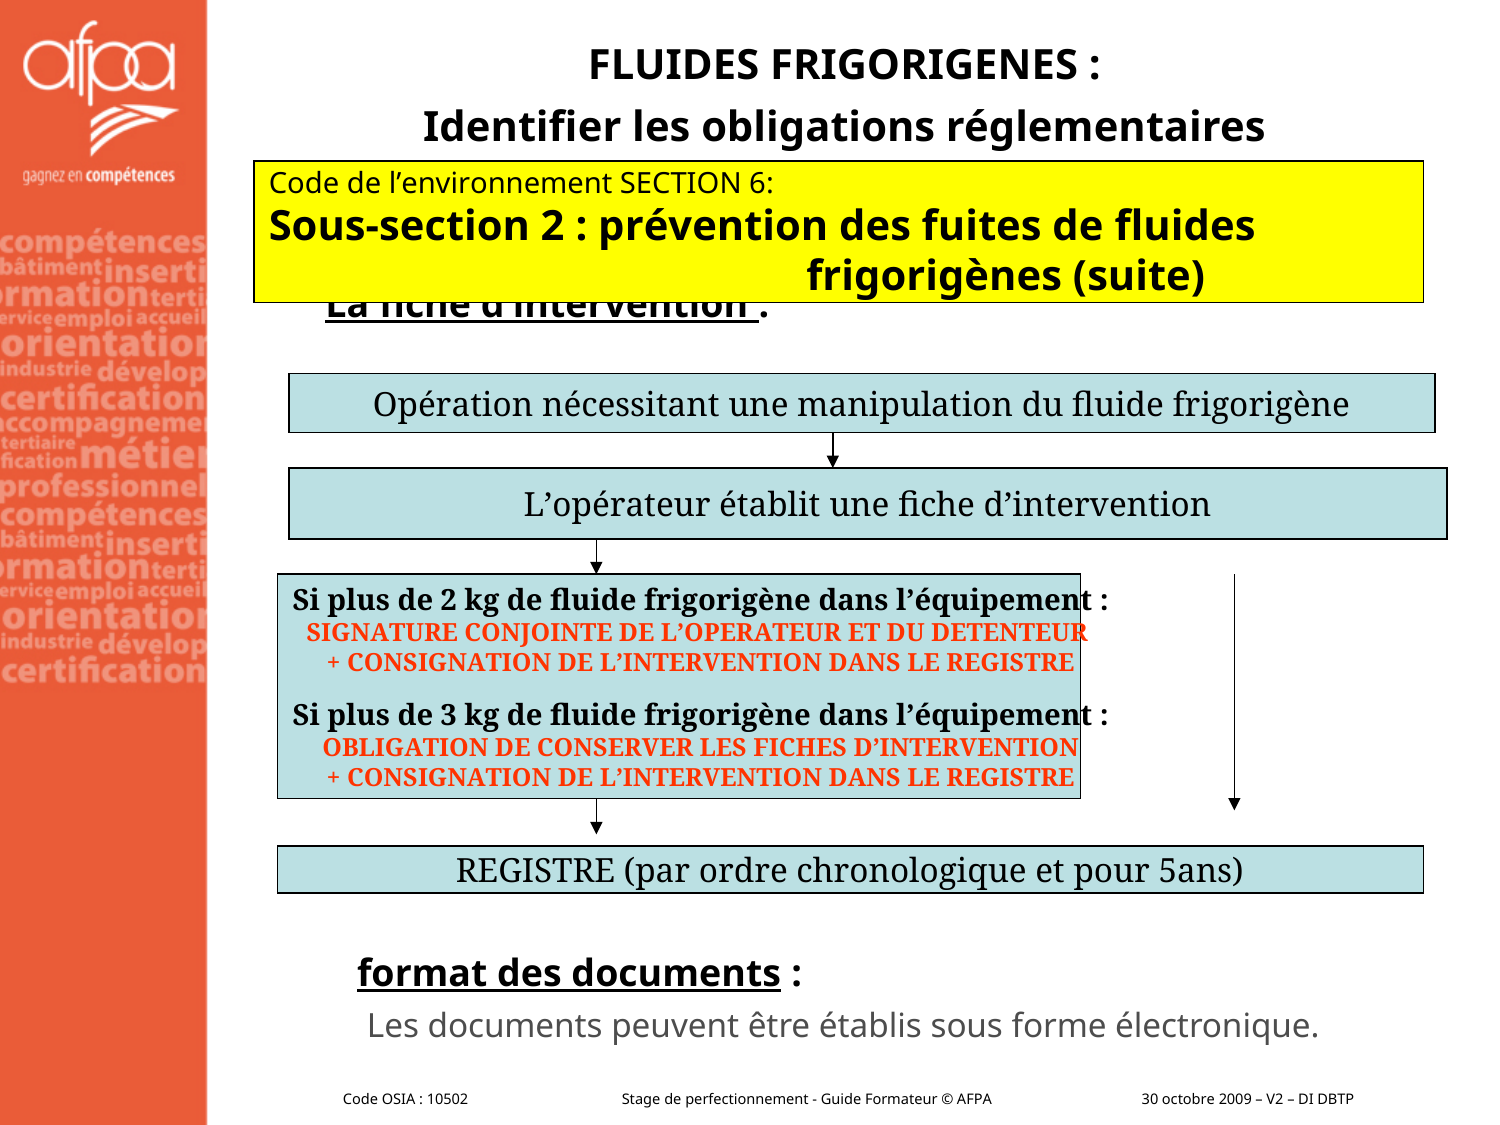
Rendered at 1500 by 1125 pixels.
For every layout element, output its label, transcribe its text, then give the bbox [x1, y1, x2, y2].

text_box Code de l’environnement SECTION 6: Sous-section 2 : prévention des fuites de fluides frigorigènes (suite) [253, 160, 1424, 303]
title La fiche d’intervention : format des documents : Les documents peuvent être établis sous forme électronique. [242, 290, 1459, 1035]
text_box Si plus de 2 kg de fluide frigorigène dans l’équipement : SIGNATURE CONJOINTE DE L’OPERATEUR ET DU DETENTEUR + CONSIGNATION DE L’INTERVENTION DANS LE REGISTRE Si plus de 3 kg de fluide frigorigène dans l’équipement : OBLIGATION DE CONSERVER LES FICHES D’INTERVENTION + CONSIGNATION DE L’INTERVENTION DANS LE REGISTRE [277, 574, 1081, 799]
text_box REGISTRE (par ordre chronologique et pour 5ans) [277, 846, 1424, 894]
text_box Opération nécessitant une manipulation du fluide frigorigène [289, 373, 1436, 433]
subtitle FLUIDES FRIGORIGENES : Identifier les obligations réglementaires [242, 31, 1447, 202]
text_box L’opérateur établit une fiche d’intervention [289, 467, 1447, 539]
picture [0, 0, 1500, 1125]
